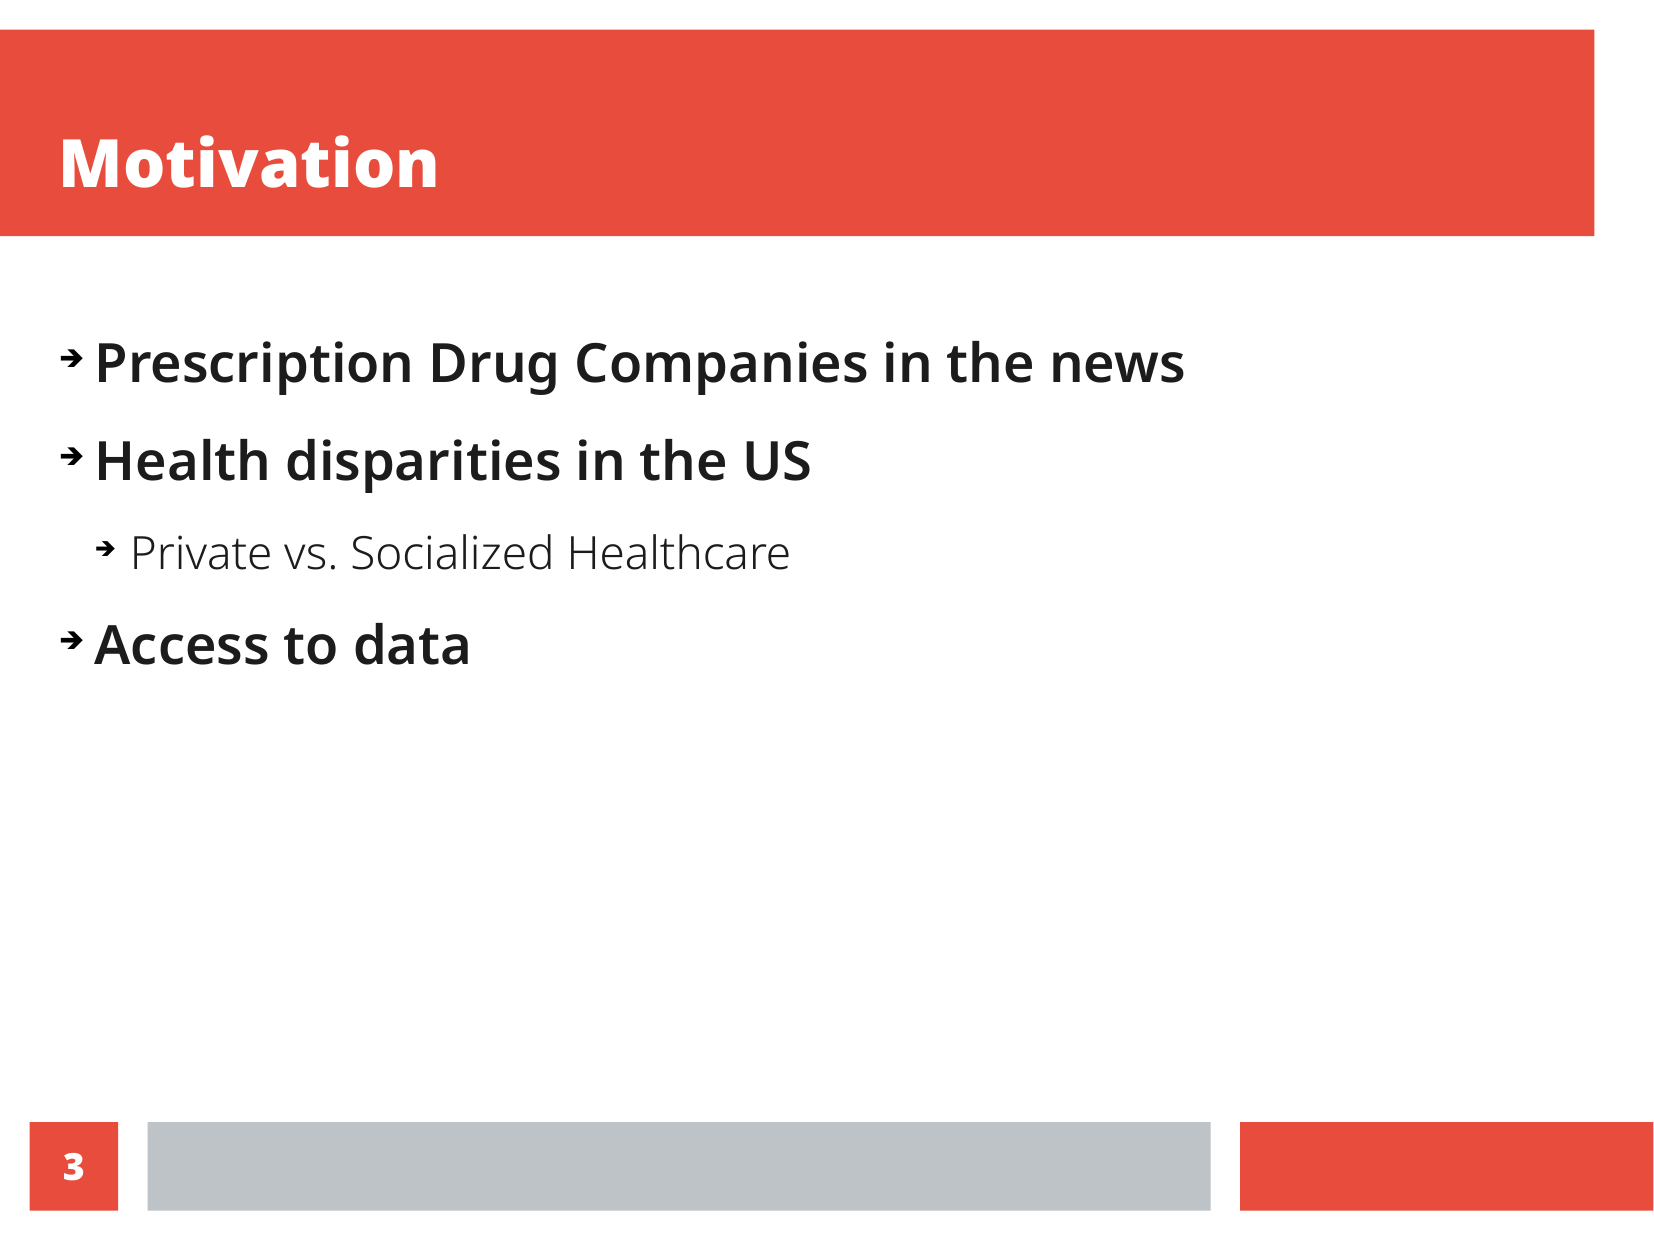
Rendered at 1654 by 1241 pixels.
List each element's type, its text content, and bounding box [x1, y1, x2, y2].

list Prescription Drug Companies in the news Health disparities in the US Private vs. Socialized Healthcare Access to data [59, 324, 1565, 1093]
title Motivation [59, 59, 1595, 207]
